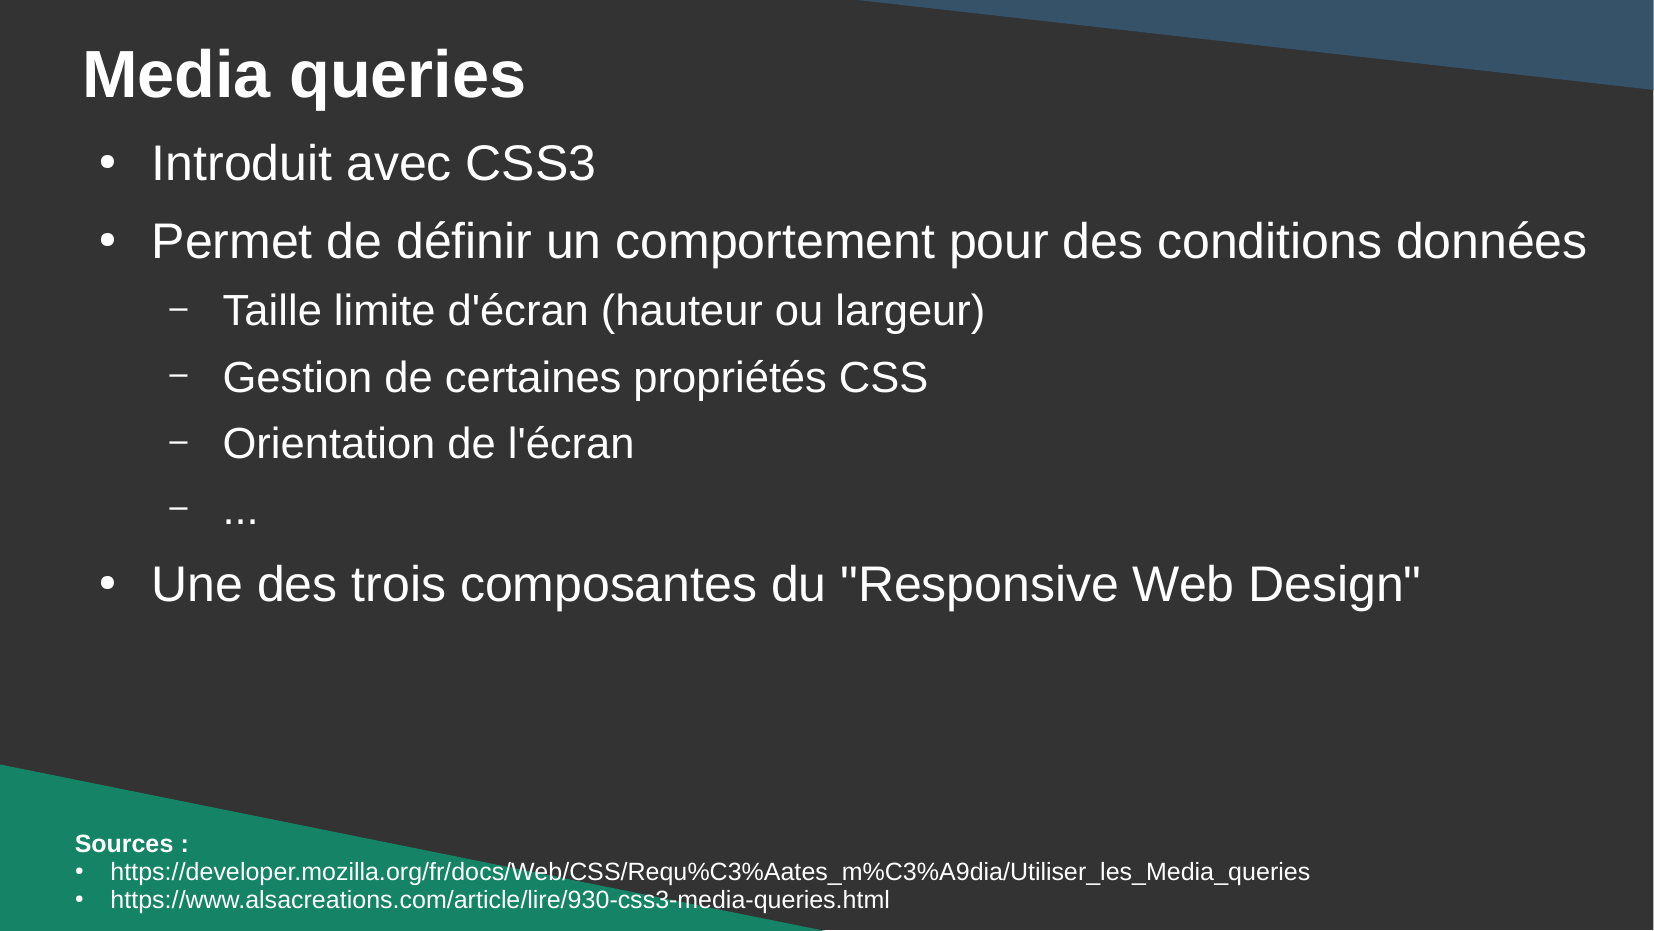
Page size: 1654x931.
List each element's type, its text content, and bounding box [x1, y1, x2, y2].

text_box [857, 0, 1654, 90]
text_box Sources : https://developer.mozilla.org/fr/docs/Web/CSS/Requ%C3%Aates_m%C3%A9dia/Utiliser_les_Media_queries https://www.alsacreations.com/article/lire/930-css3-media-queries.html [60, 822, 1546, 931]
title Media queries [82, 37, 1571, 122]
list Introduit avec CSS3 Permet de définir un comportement pour des conditions données Taille limite d'écran (hauteur ou largeur) Gestion de certaines propriétés CSS Orientation de l'écran ... Une des trois composantes du "Responsive Web Design" [80, 135, 1605, 697]
text_box [0, 764, 286, 931]
